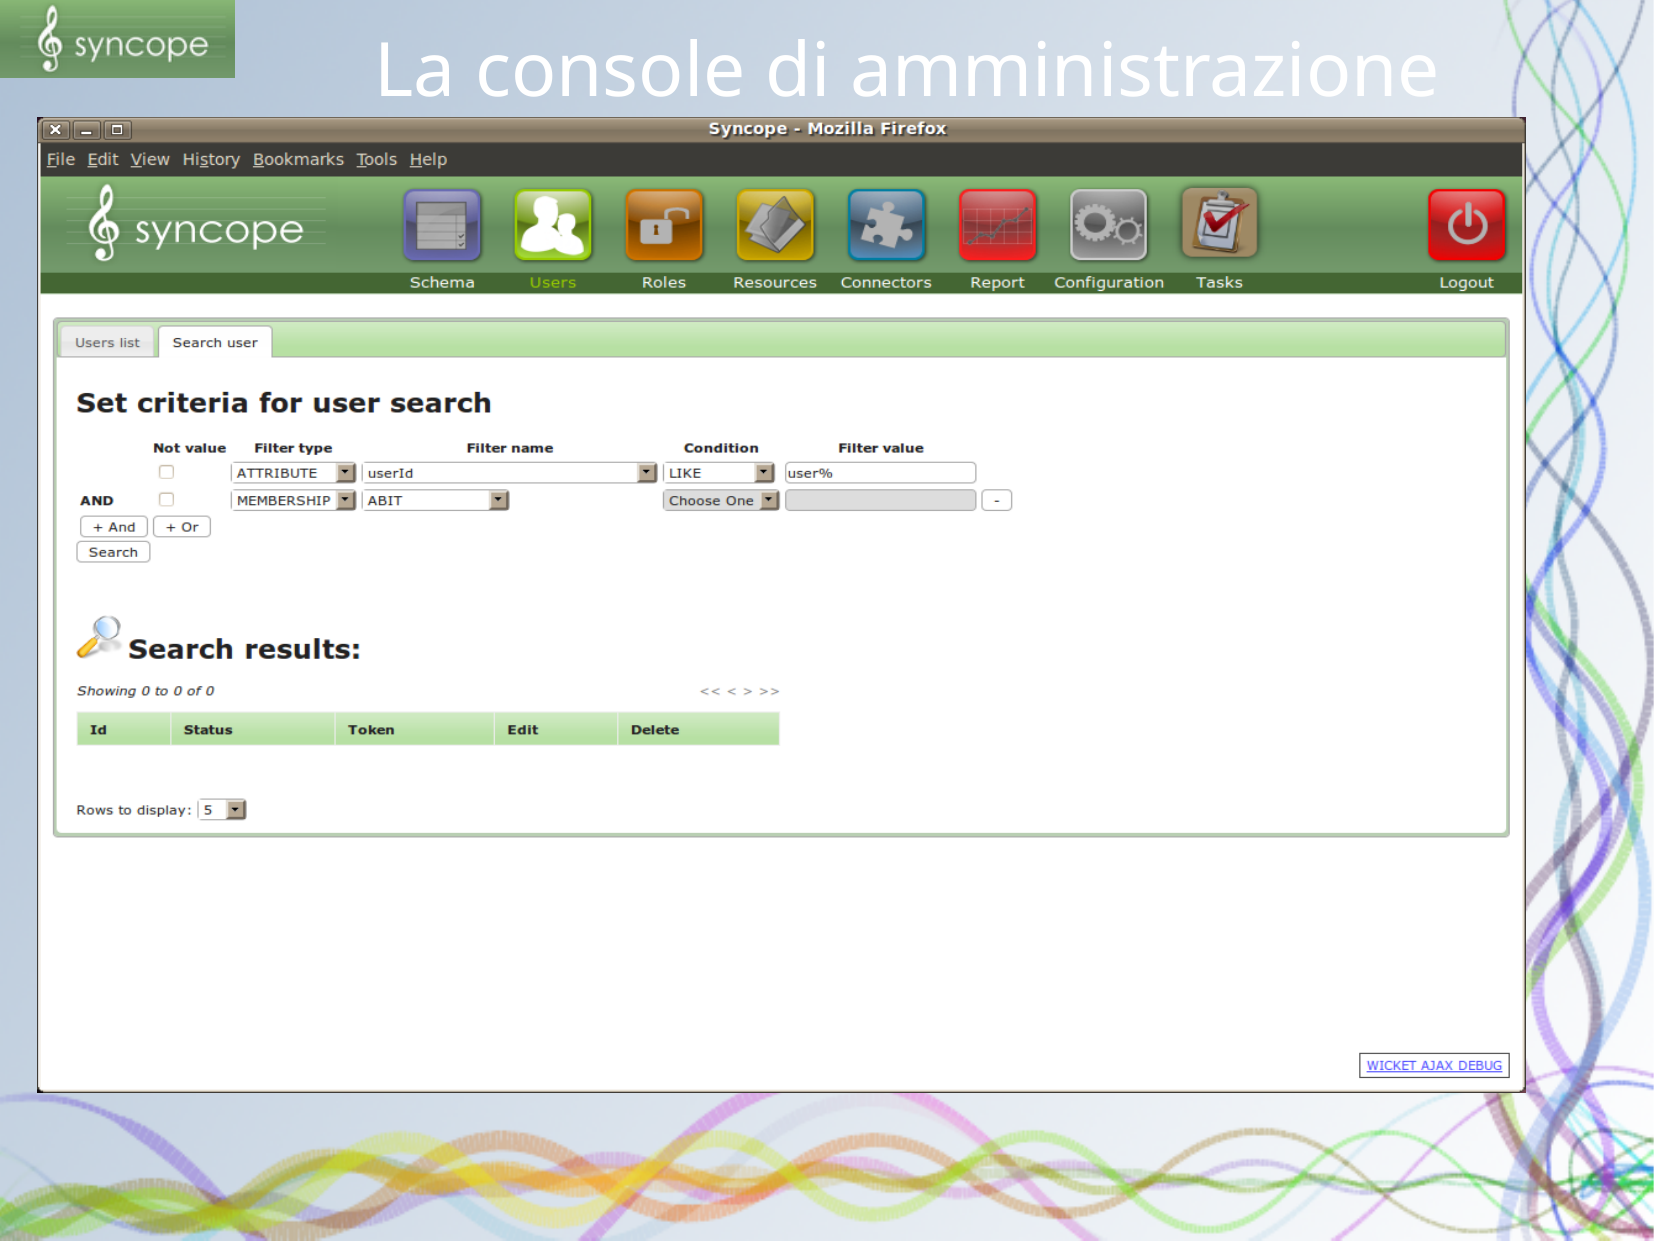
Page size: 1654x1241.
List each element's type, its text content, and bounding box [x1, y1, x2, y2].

text_box La console di amministrazione [359, 9, 1576, 140]
picture [0, 0, 1654, 1241]
